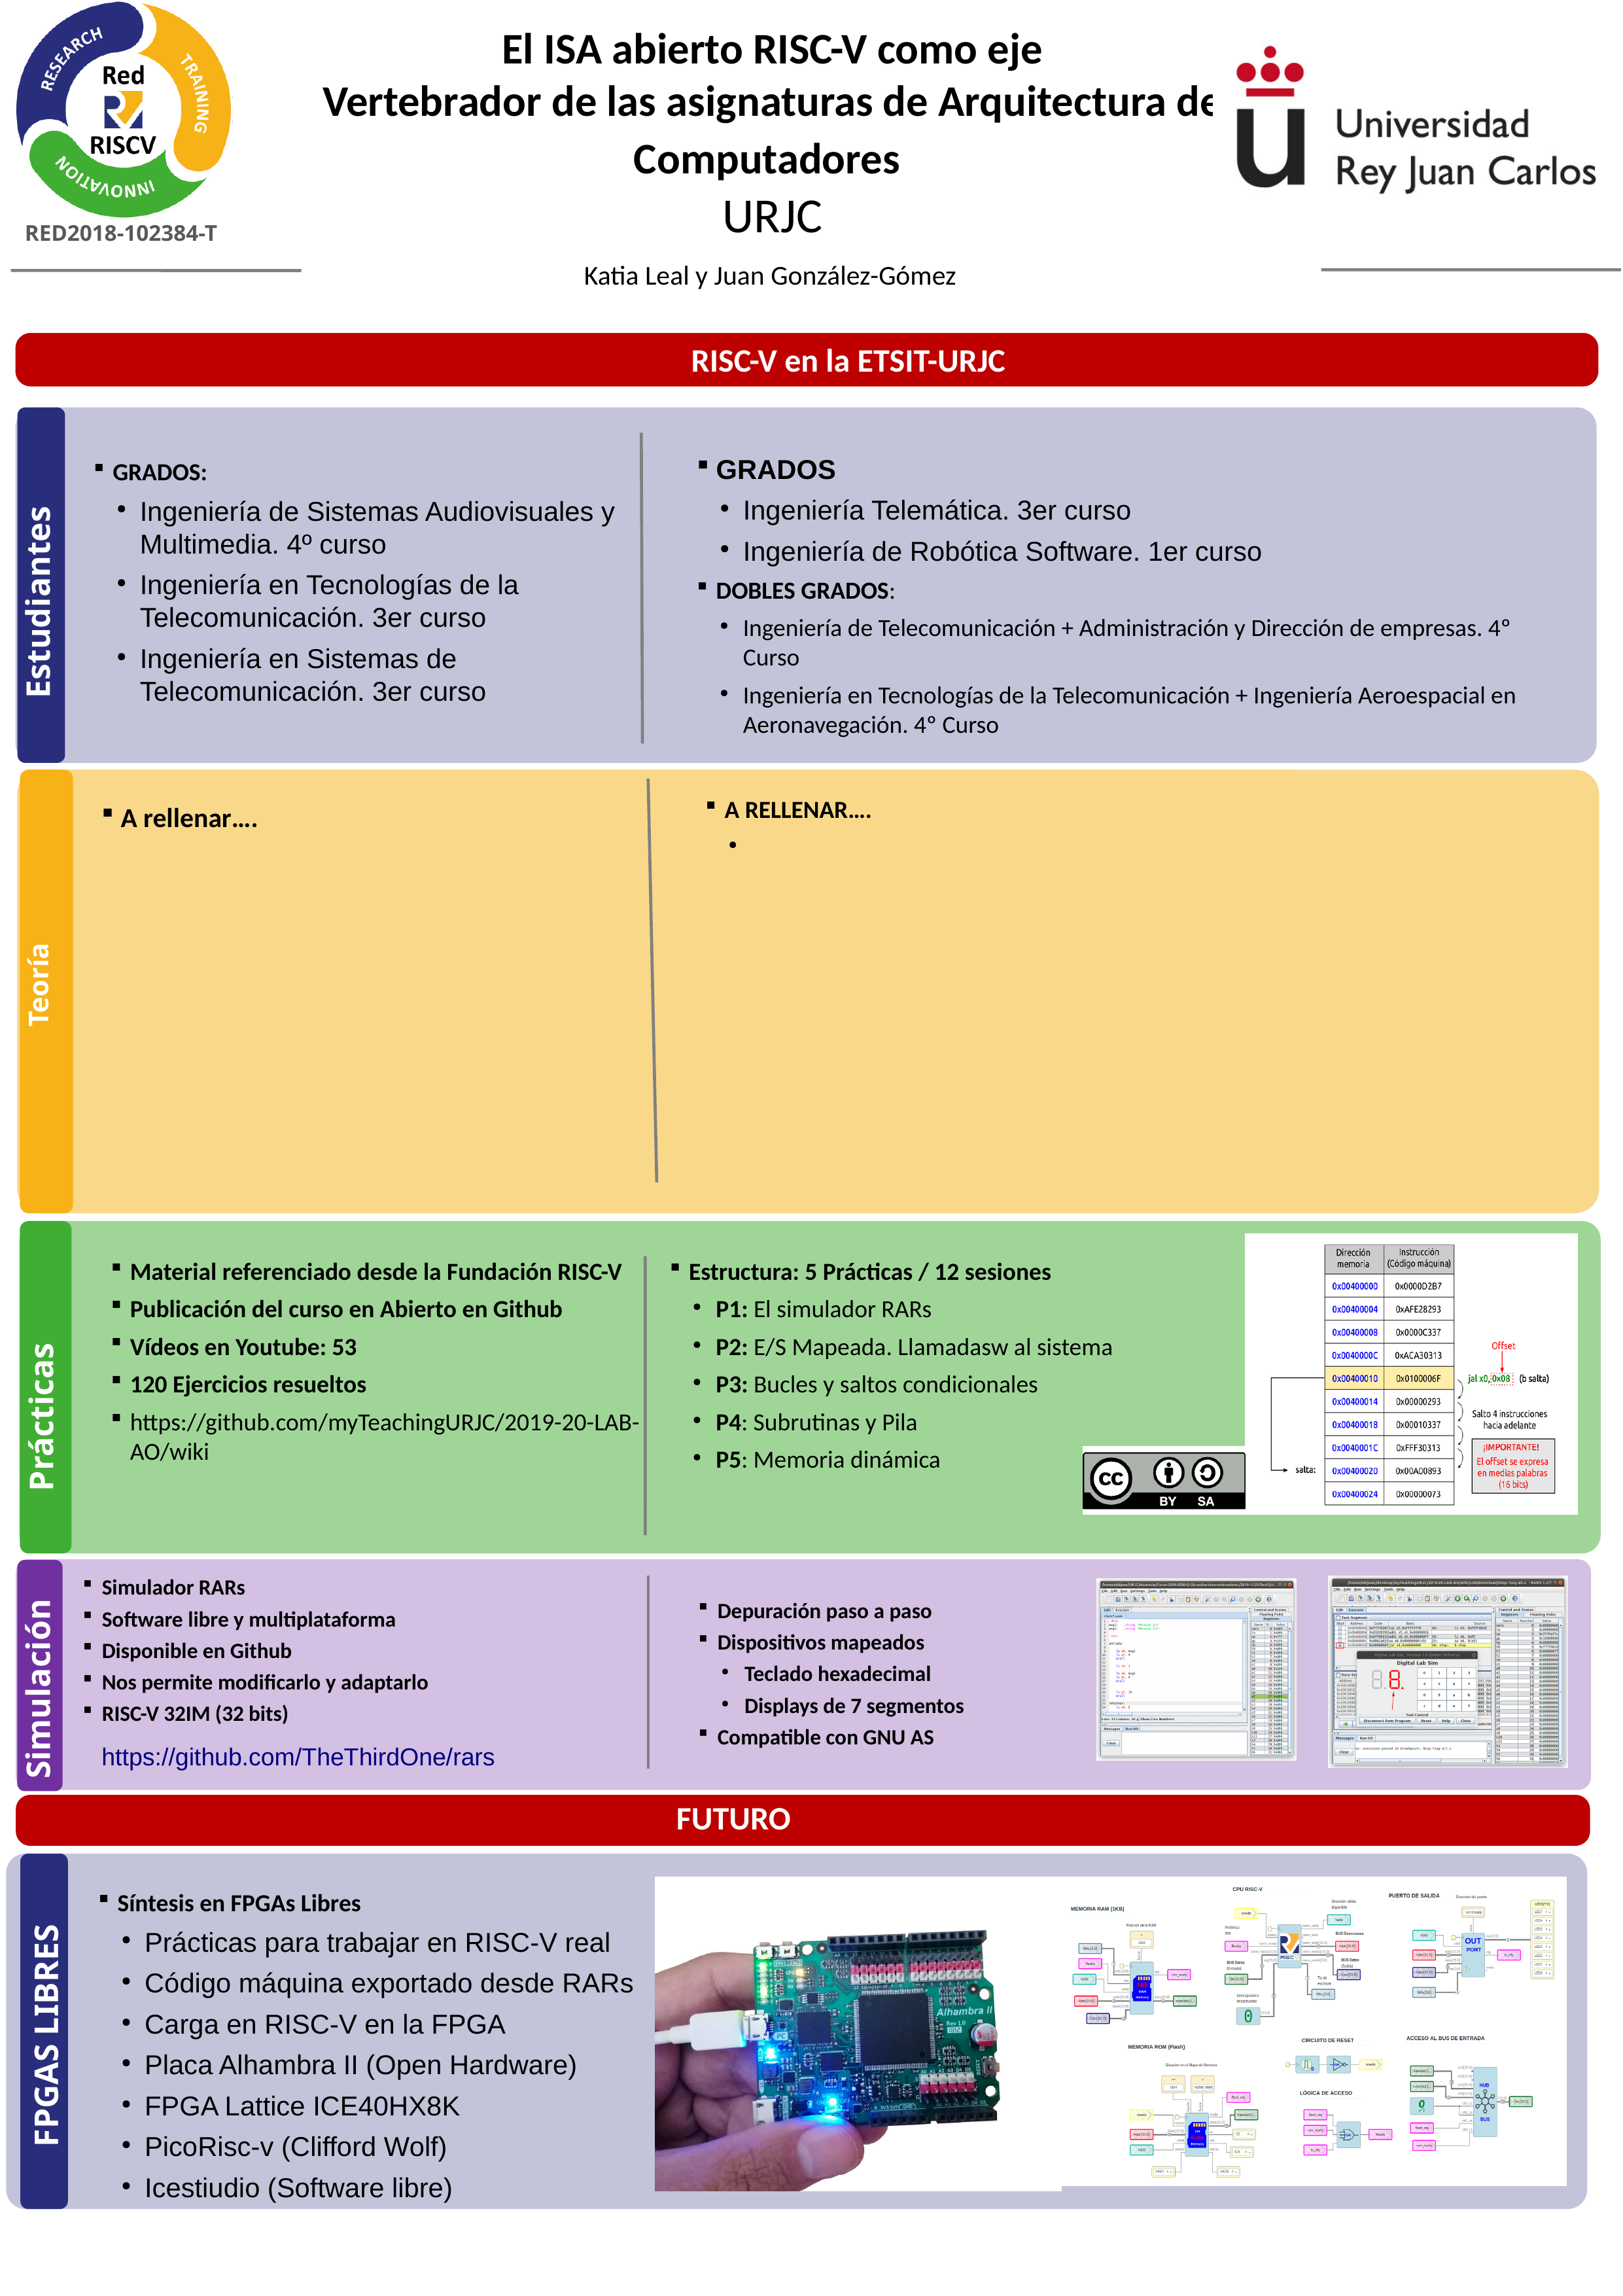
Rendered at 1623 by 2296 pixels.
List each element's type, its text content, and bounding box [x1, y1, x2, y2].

text_box El ISA abierto RISC-V como eje Vertebrador de las asignaturas de Arquitectura de Computadores URJC [254, 15, 1291, 247]
text_box [77, 1559, 1592, 1790]
text_box [398, 2139, 406, 2153]
text_box [15, 407, 1597, 763]
text_box [149, 2139, 159, 2147]
picture [14, 0, 233, 219]
text_box [387, 2139, 394, 2153]
text_box Material referenciado desde la Fundación RISC-V Publicación del curso en Abierto en Github Vídeos en Youtube: 53 120 Ejercicios resueltos https://github.com/myTeachingURJC/2019-20-LAB-AO/wiki [86, 1235, 655, 1538]
text_box Simulador RARs Software libre y multiplataforma Disponible en Github Nos permite modificarlo y adaptarlo RISC-V 32IM (32 bits) [63, 1559, 602, 1748]
text_box [77, 1559, 88, 1564]
text_box GRADOS: Ingeniería de Sistemas Audiovisuales y Multimedia. 4º curso Ingeniería en Tecnologías de la Telecomunicación. 3er curso Ingeniería en Sistemas de Telecomunicación. 3er curso [643, 458, 651, 686]
text_box A RELLENAR…. [688, 781, 1253, 944]
text_box Síntesis en FPGAs Libres Prácticas para trabajar en RISC-V real Código máquina exportado desde RARs Carga en RISC-V en la FPGA Placa Alhambra II (Open Hardware) FPGA Lattice ICE40HX8K PicoRisc-v (Clifford Wolf) Icestiudio (Software libre) [84, 1869, 659, 2139]
text_box FPGAS LIBRES [6, 1845, 84, 2226]
text_box Estructura: 5 Prácticas / 12 sesiones P1: El simulador RARs P2: E/S Mapeada. Llamadasw al sistema P3: Bucles y saltos condicionales P4: Subrutinas y Pila P5: Memoria dinámica [645, 1235, 1623, 1538]
text_box FUTURO [667, 1792, 801, 1841]
picture [1245, 1233, 1578, 1236]
text_box [202, 2139, 213, 2146]
text_box https://github.com/TheThirdOne/rars [92, 1738, 506, 1776]
text_box Simulación [0, 1551, 77, 1799]
text_box RISC-V en la ETSIT-URJC [681, 334, 1016, 383]
text_box Prácticas [1, 1263, 79, 1511]
text_box Katia Leal y Juan González-Gómez [234, 255, 1306, 293]
text_box RED2018-102384-T [15, 214, 228, 251]
text_box d [17, 1190, 20, 1200]
text_box [16, 1795, 1590, 1846]
text_box GRADOS: Ingeniería de Sistemas Audiovisuales y Multimedia. 4º curso Ingeniería en Tecnologías de la Telecomunicación. 3er curso Ingeniería en Sistemas de Telecomunicación. 3er curso [72, 438, 640, 708]
text_box Estudiantes [0, 471, 76, 733]
text_box [365, 2143, 372, 2155]
picture [1096, 1578, 1297, 1761]
text_box [20, 769, 73, 780]
picture [1083, 1446, 1246, 1515]
picture [1213, 31, 1615, 207]
text_box [19, 1221, 1601, 1554]
picture [1328, 1576, 1568, 1769]
text_box GRADOS Ingeniería Telemática. 3er curso Ingeniería de Robótica Software. 1er curso DOBLES GRADOS: Ingeniería de Telecomunicación + Administración y Dirección de empresas. 4º Curso Ingeniería en Tecnologías de la Telecomunicación + Ingeniería Aeroespacial en Aeronavegación. 4º Curso [672, 432, 1577, 735]
text_box d [66, 769, 1599, 1214]
text_box [84, 1853, 1588, 2210]
text_box Teoría [1, 780, 73, 1190]
picture [655, 1877, 1567, 2191]
text_box [15, 332, 1599, 387]
text_box [20, 1190, 73, 1214]
text_box Depuración paso a paso Dispositivos mapeados Teclado hexadecimal Displays de 7 segmentos Compatible con GNU AS [679, 1582, 1218, 1771]
text_box A rellenar…. [77, 780, 618, 1083]
